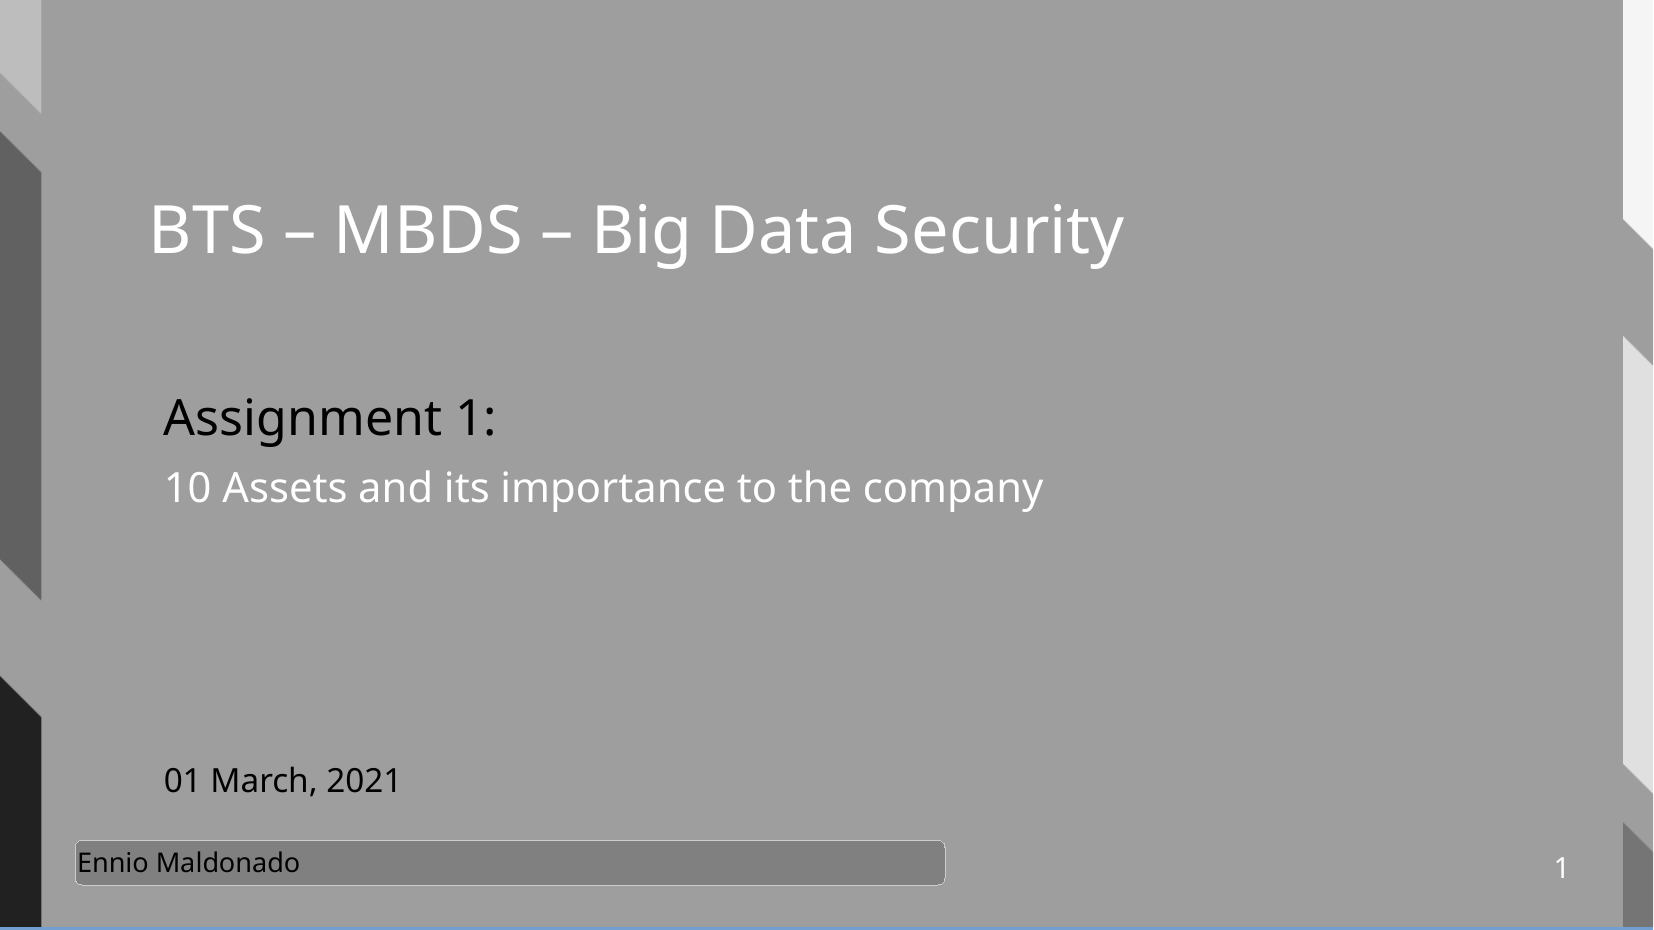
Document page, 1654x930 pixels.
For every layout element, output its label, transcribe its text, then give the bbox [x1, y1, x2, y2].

title BTS – MBDS – Big Data Security [148, 149, 1499, 306]
picture [0, 0, 1654, 927]
text_box Ennio Maldonado [75, 840, 946, 886]
text_box Assignment 1: [148, 374, 974, 449]
text_box 01 March, 2021 [148, 749, 522, 807]
text_box 10 Assets and its importance to the company [148, 449, 1130, 611]
